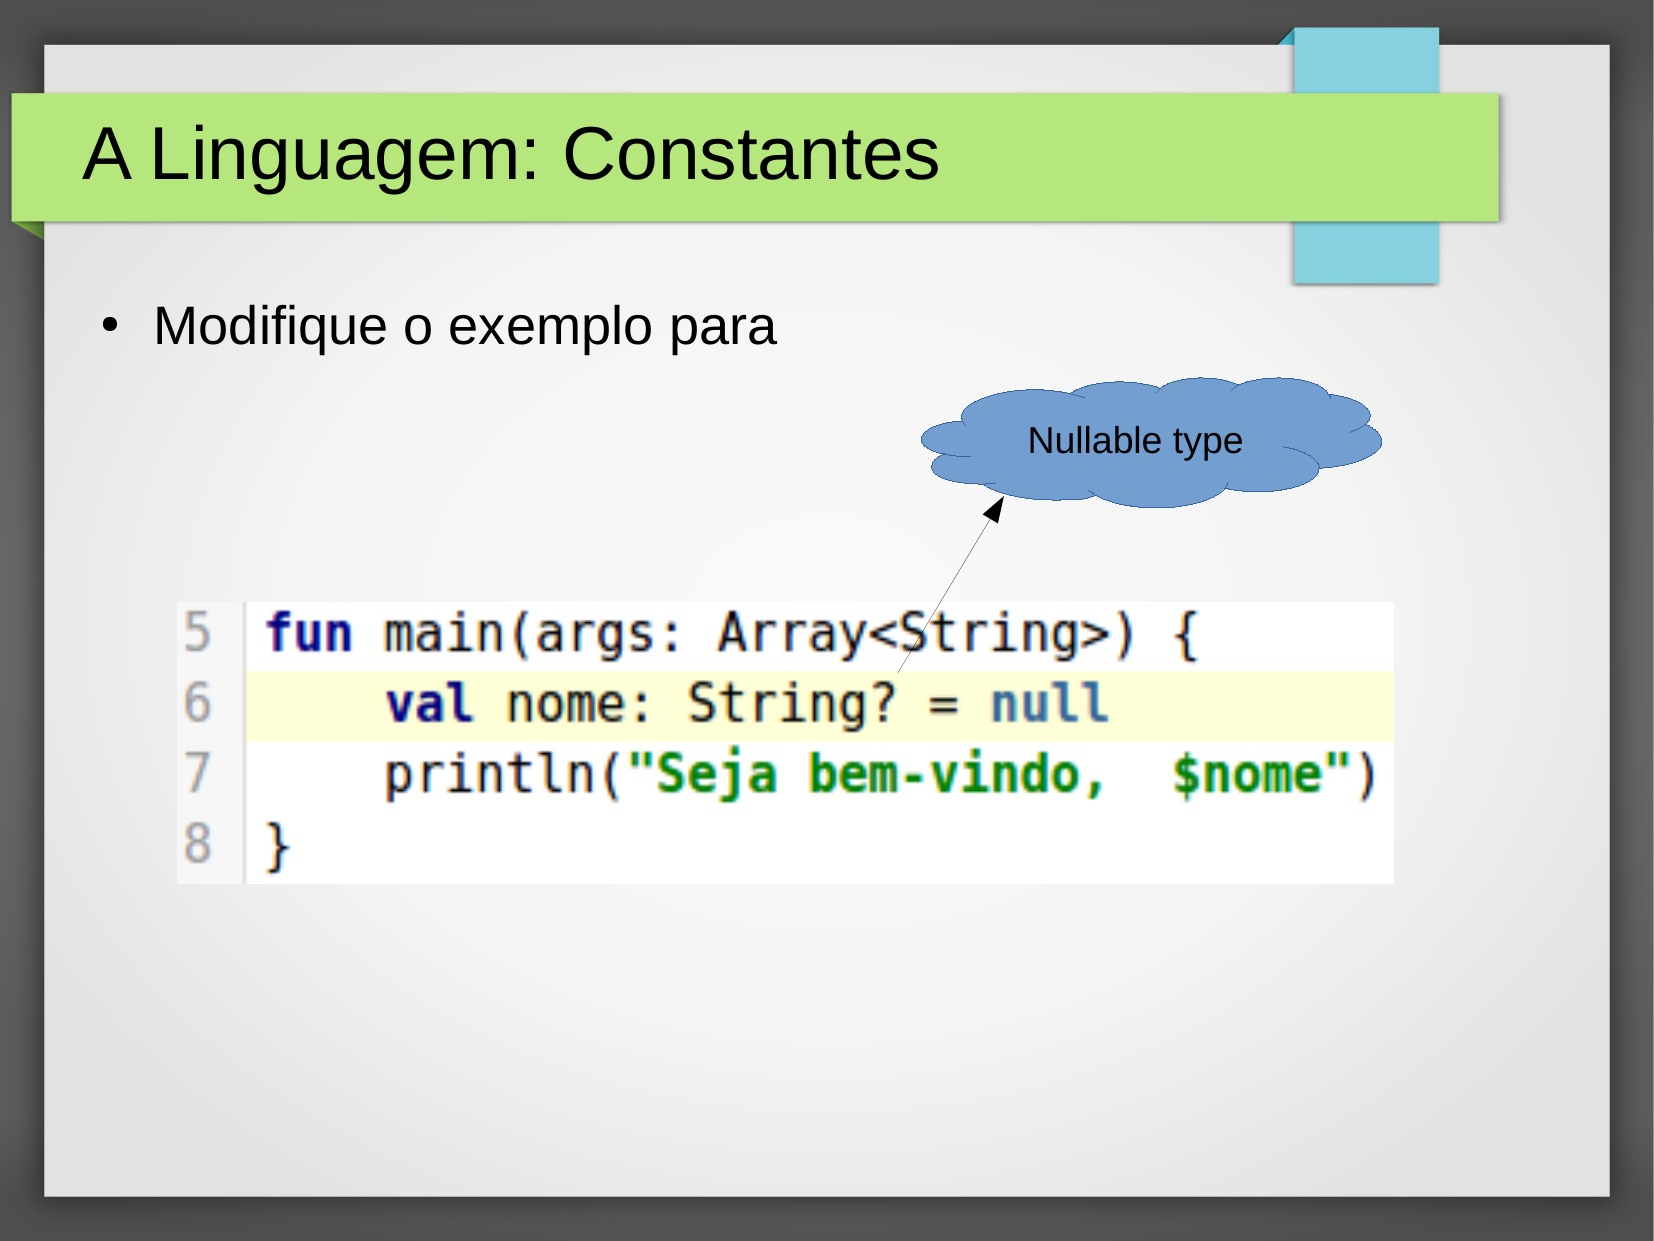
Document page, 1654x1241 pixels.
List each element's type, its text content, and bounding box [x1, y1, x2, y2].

text_box Nullable type [921, 377, 1382, 508]
picture [0, 0, 1654, 1241]
title A Linguagem: Constantes [82, 94, 1264, 213]
list Modifique o exemplo para [82, 295, 1571, 1015]
